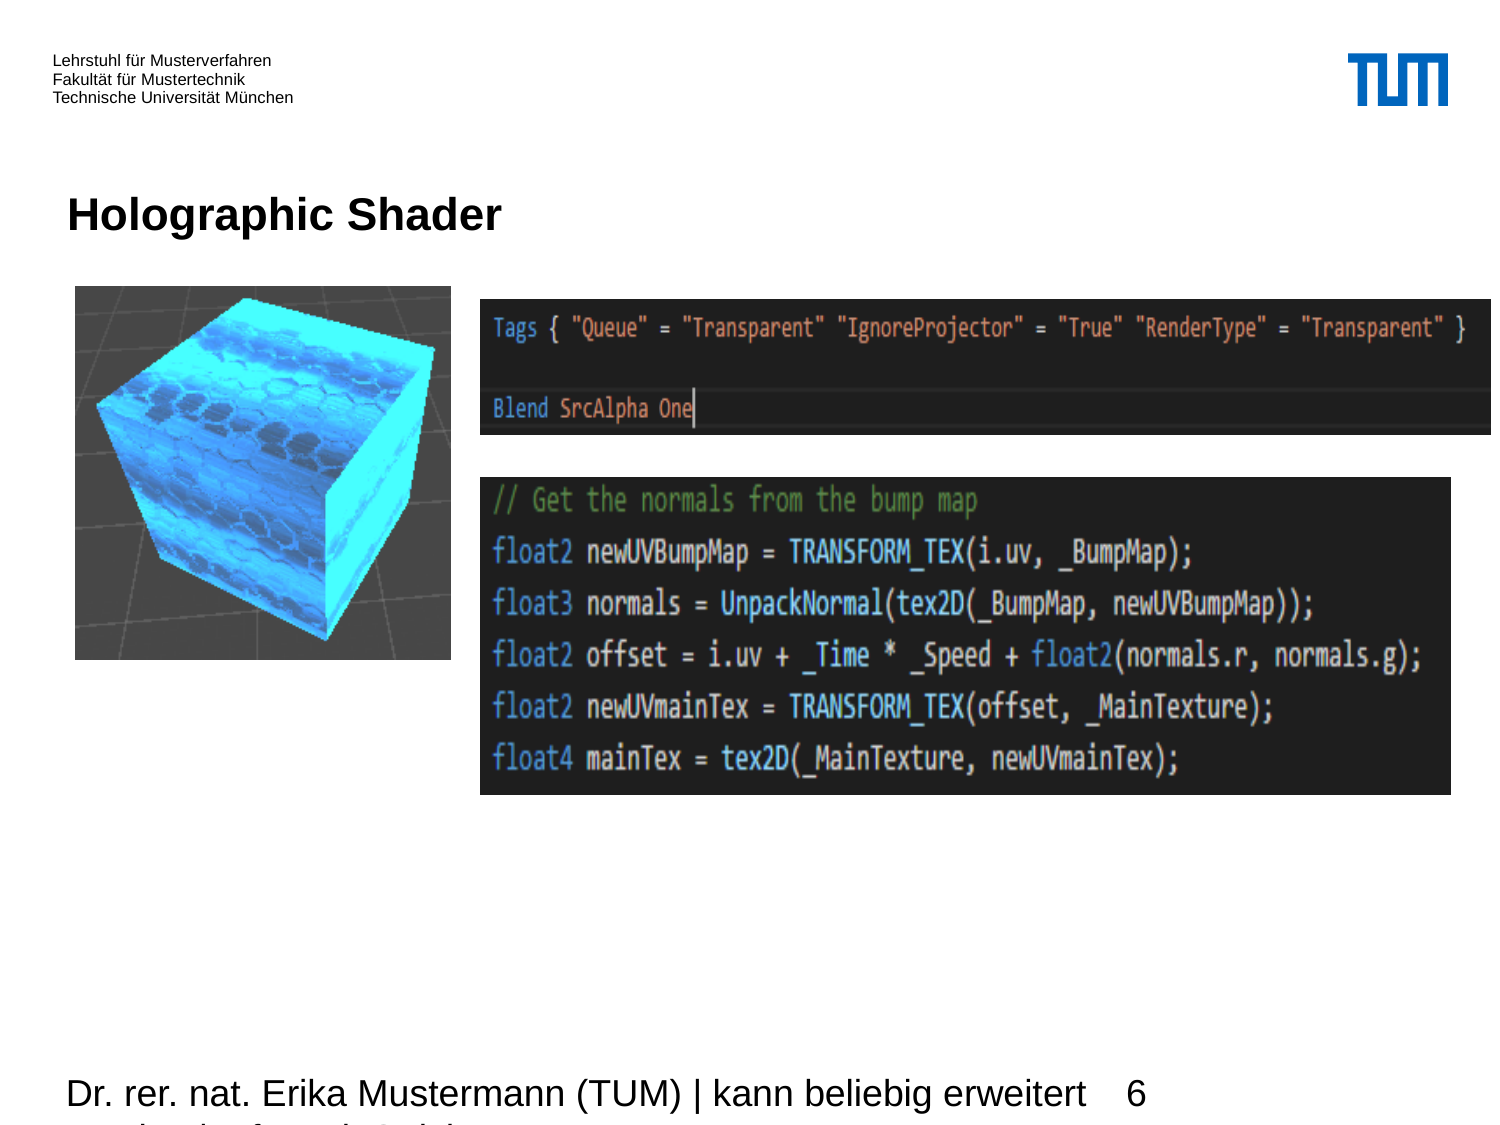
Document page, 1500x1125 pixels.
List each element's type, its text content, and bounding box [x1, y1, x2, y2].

picture [480, 299, 1491, 436]
picture [75, 286, 451, 661]
picture [480, 477, 1451, 796]
slide_number <number> [1112, 1061, 1448, 1122]
title Holographic Shader [52, 163, 1449, 231]
footer Dr. rer. nat. Erika Mustermann (TUM) | kann beliebig erweitert werden | Infos mit Strich trennen [51, 1061, 1112, 1122]
